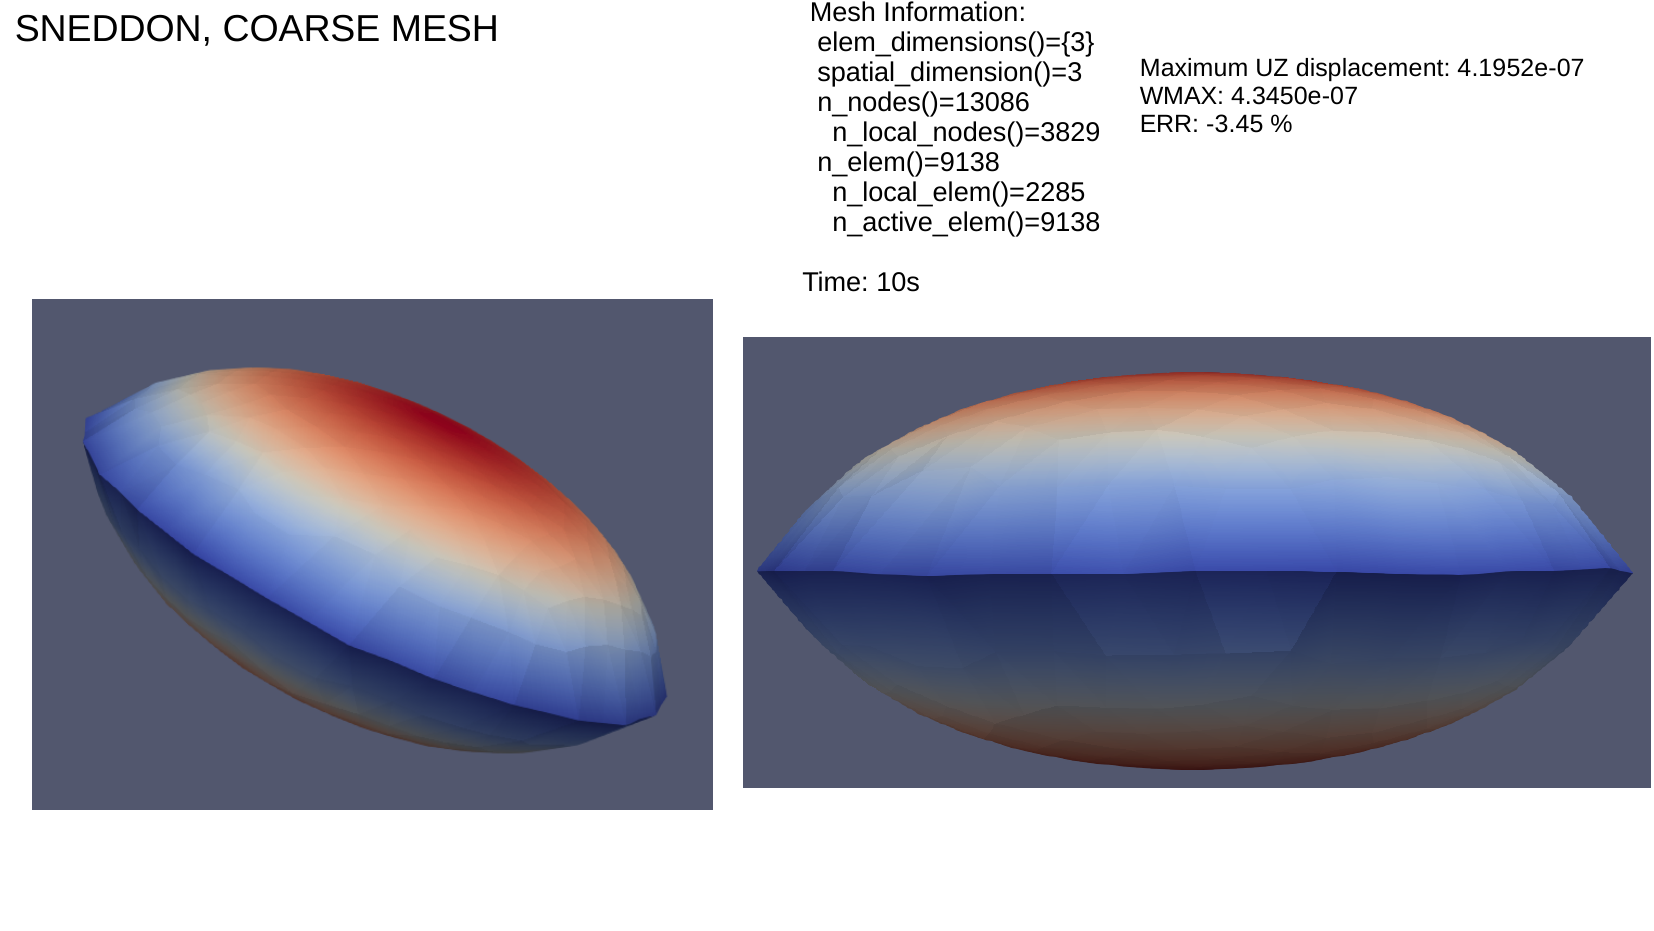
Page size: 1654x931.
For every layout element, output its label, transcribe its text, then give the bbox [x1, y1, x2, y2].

text_box Maximum UZ displacement: 4.1952e-07 WMAX: 4.3450e-07 ERR: -3.45 % [1125, 46, 1632, 188]
text_box Mesh Information: elem_dimensions()={3} spatial_dimension()=3 n_nodes()=13086 n_local_nodes()=3829 n_elem()=9138 n_local_elem()=2285 n_active_elem()=9138 Time: 10s [787, 0, 1231, 304]
picture [32, 299, 713, 810]
text_box SNEDDON, COARSE MESH [0, 0, 563, 151]
picture [743, 337, 1651, 788]
